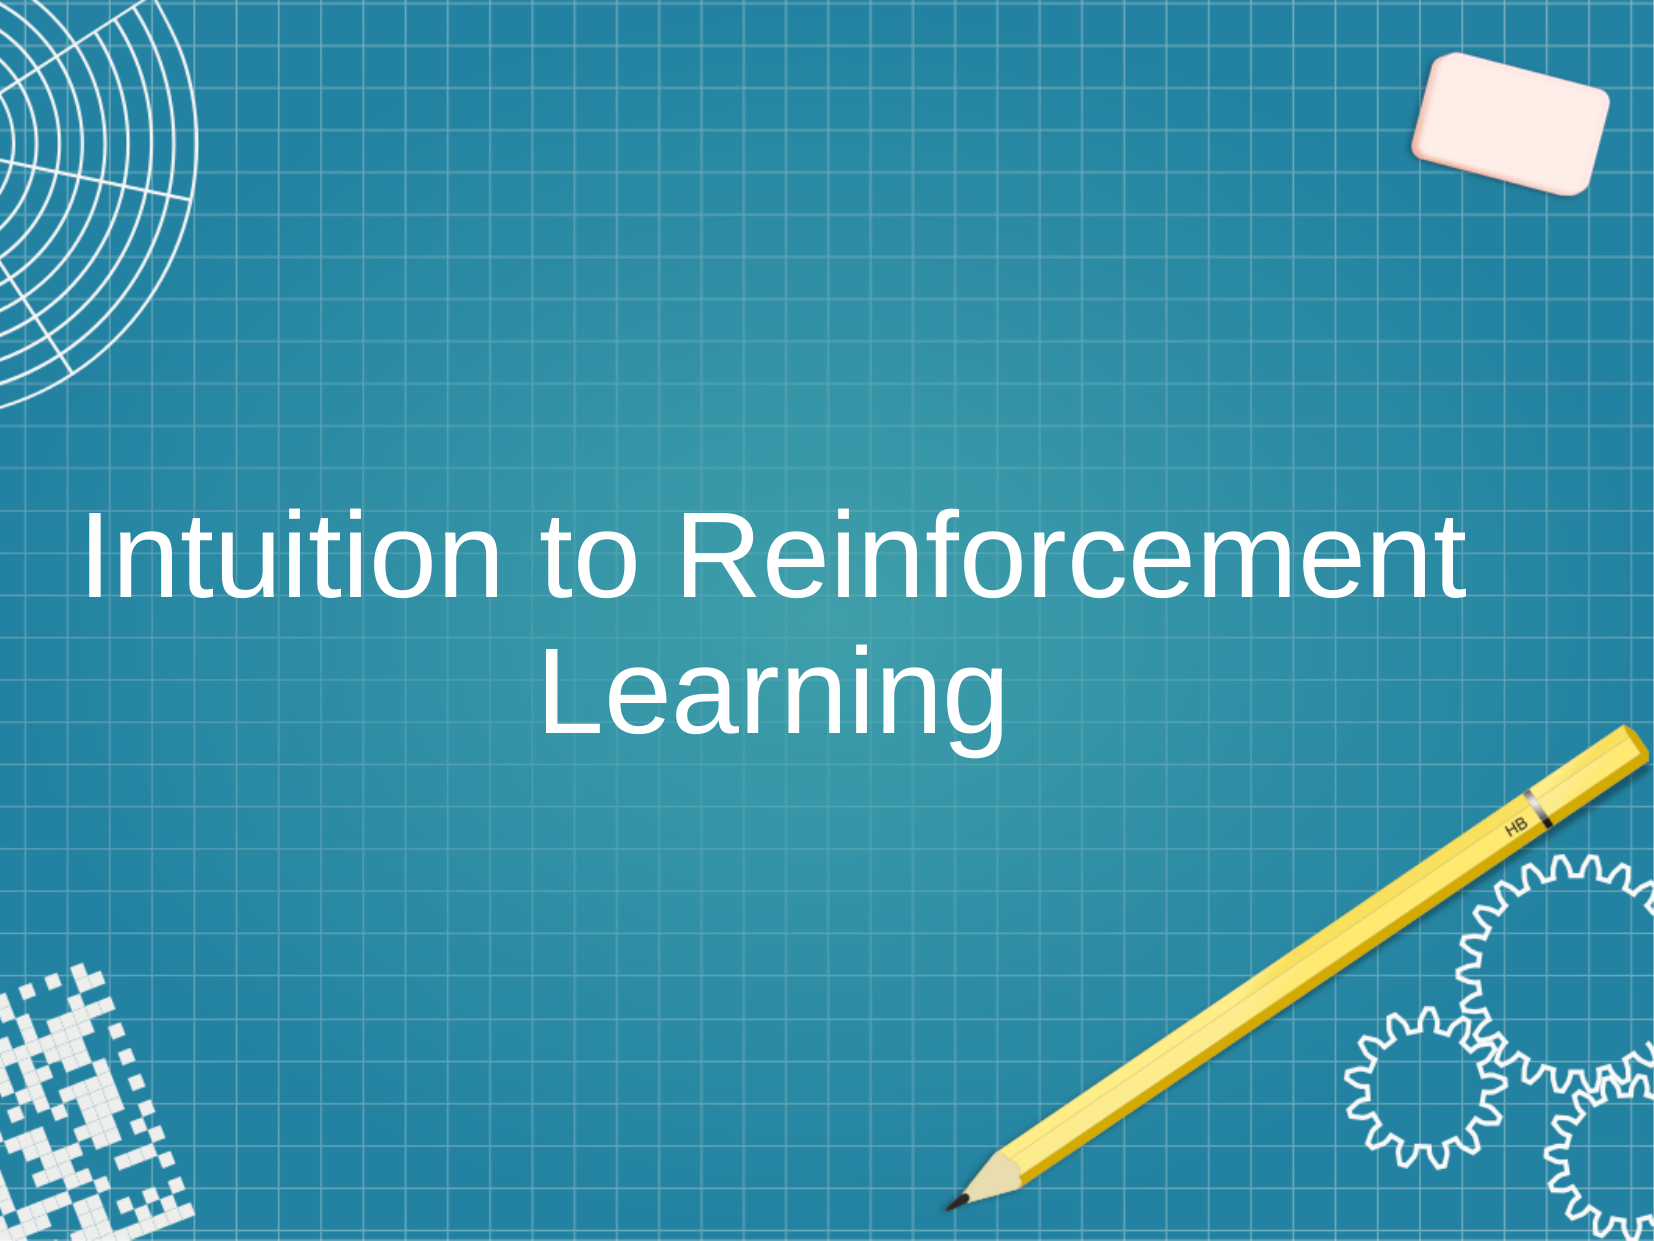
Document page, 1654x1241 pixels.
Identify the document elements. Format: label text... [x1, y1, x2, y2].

picture [0, 0, 1654, 1241]
title Intuition to Reinforcement Learning [0, 451, 1571, 796]
